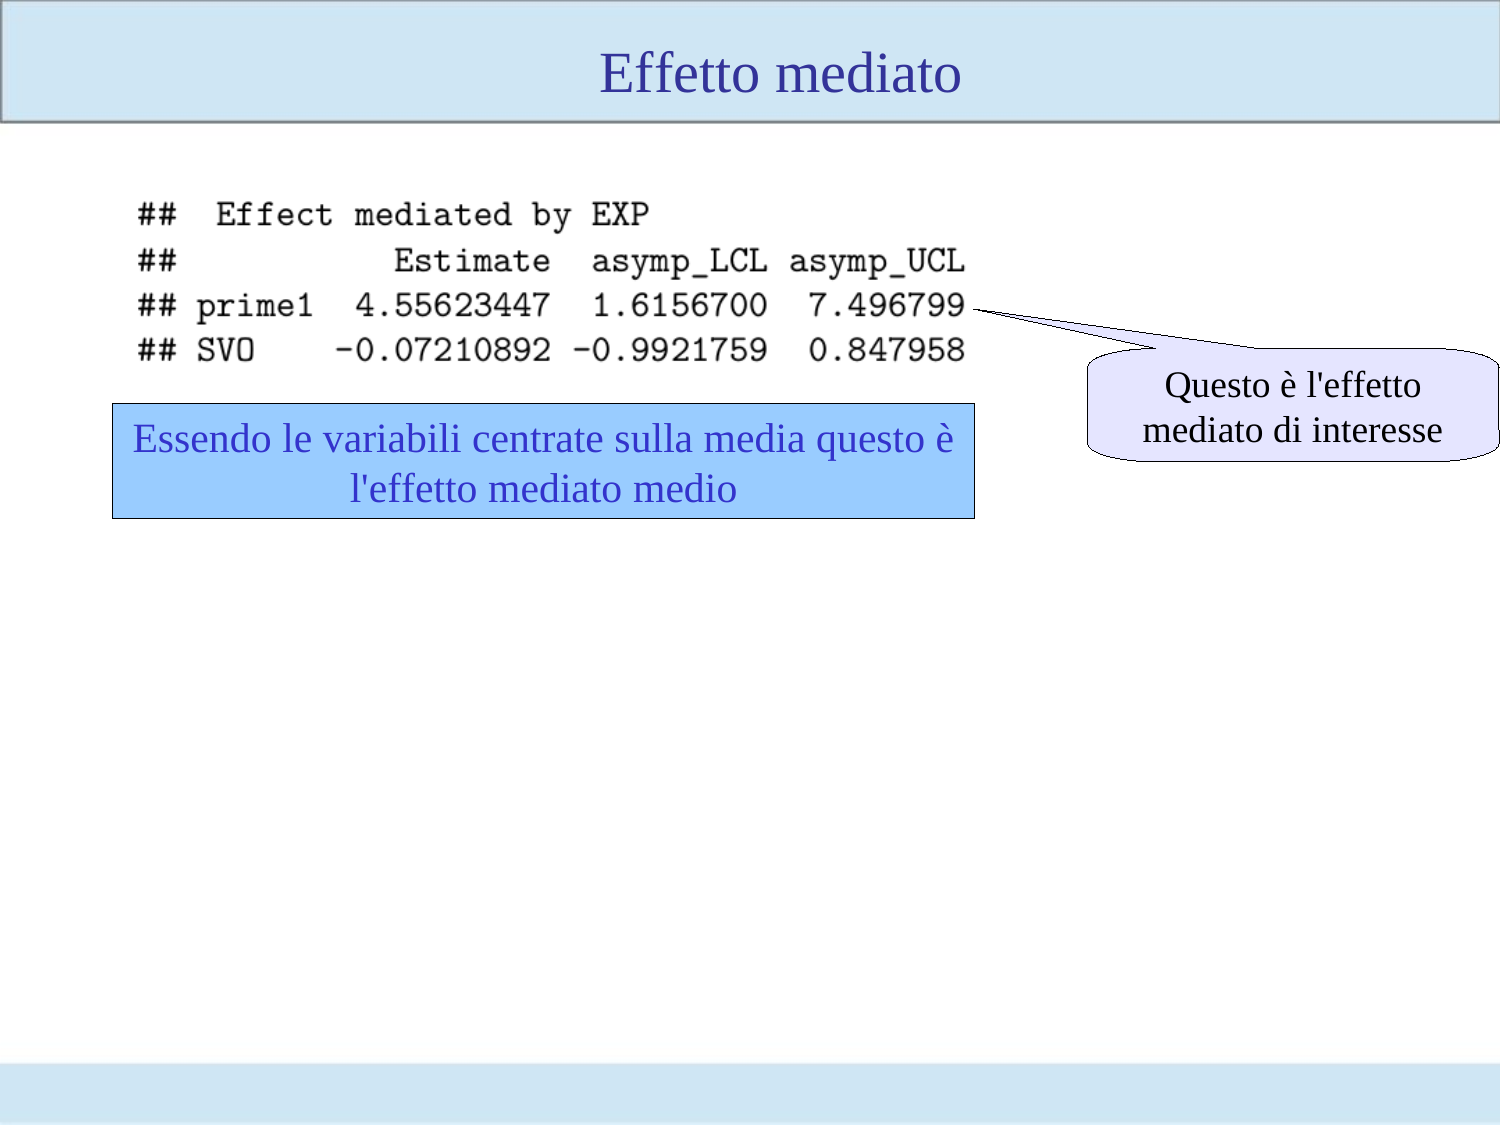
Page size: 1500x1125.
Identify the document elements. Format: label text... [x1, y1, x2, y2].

text_box Essendo le variabili centrate sulla media questo è l'effetto mediato medio [112, 403, 975, 519]
text_box Questo è l'effetto mediato di interesse [973, 309, 1500, 462]
picture [0, 0, 1500, 1125]
title Effetto mediato [249, 21, 1313, 117]
